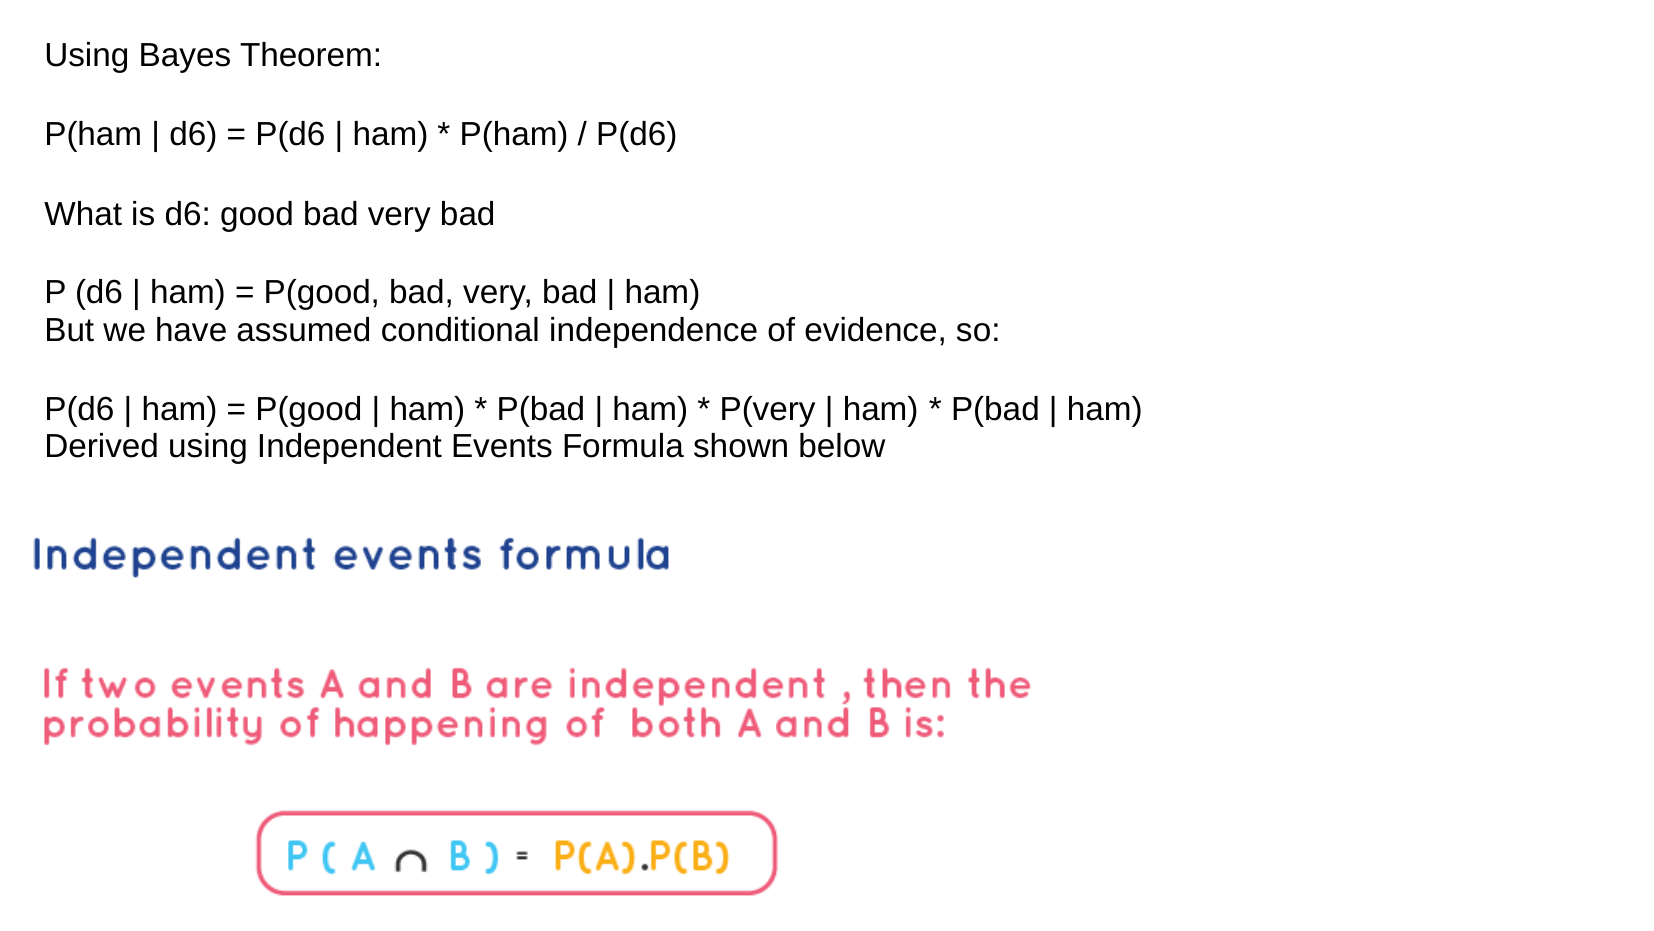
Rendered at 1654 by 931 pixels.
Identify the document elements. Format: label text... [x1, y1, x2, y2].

picture [29, 529, 1044, 916]
text_box Using Bayes Theorem: P(ham | d6) = P(d6 | ham) * P(ham) / P(d6) What is d6: good bad very bad P (d6 | ham) = P(good, bad, very, bad | ham) But we have assumed conditional independence of evidence, so: P(d6 | ham) = P(good | ham) * P(bad | ham) * P(very | ham) * P(bad | ham) Derived using Independent Events Formula shown below [29, 29, 1477, 551]
